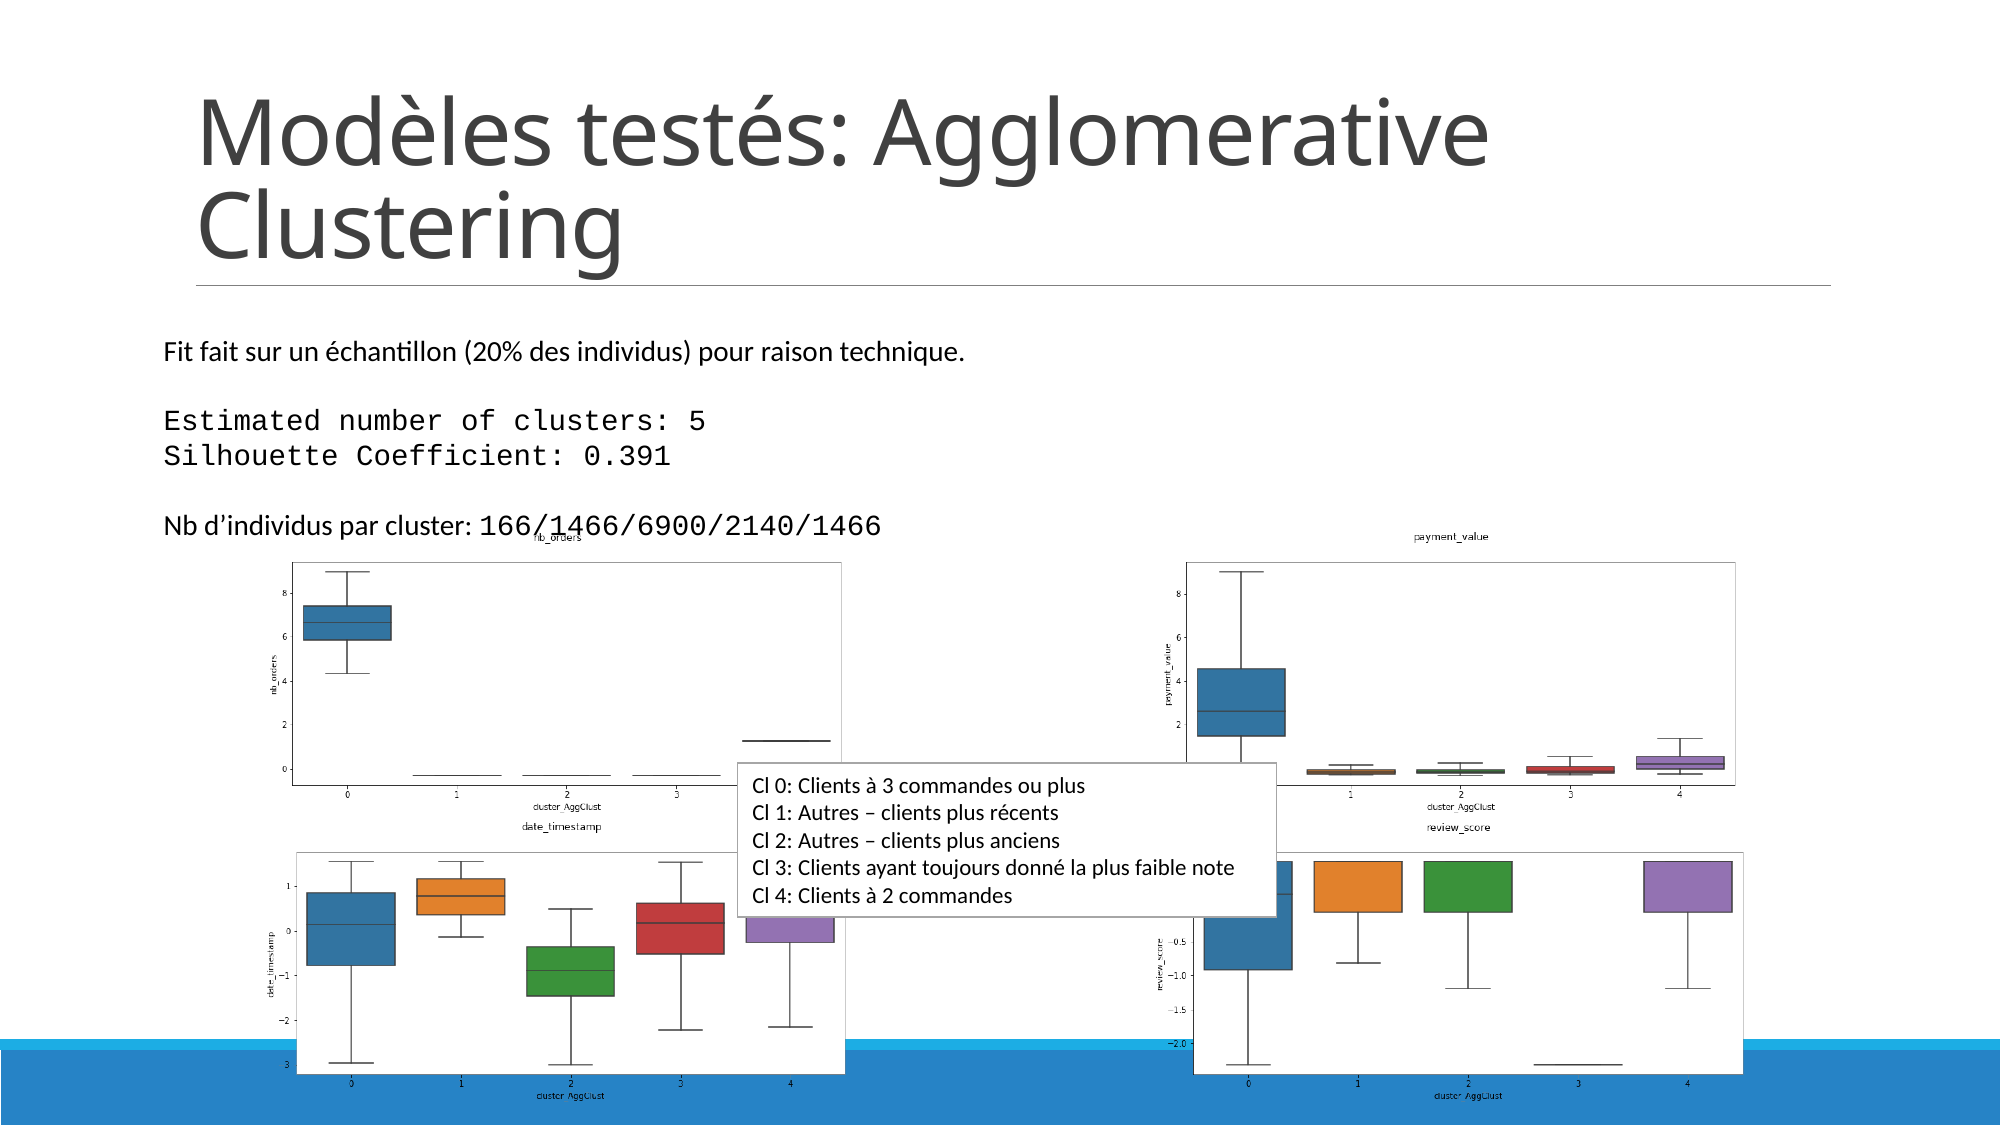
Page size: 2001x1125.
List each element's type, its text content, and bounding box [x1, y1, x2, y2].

text_box Cl 0: Clients à 3 commandes ou plus Cl 1: Autres – clients plus récents Cl 2: Autres – clients plus anciens Cl 3: Clients ayant toujours donné la plus faible note Cl 4: Clients à 2 commandes [737, 762, 1277, 918]
picture [1149, 526, 1748, 1107]
title Modèles testés: Agglomerative Clustering [180, 47, 1831, 286]
text_box Fit fait sur un échantillon (20% des individus) pour raison technique. Estimated number of clusters: 5 Silhouette Coefficient: 0.391 Nb d’individus par cluster: 166/1466/6900/2140/1466 [148, 324, 1028, 633]
picture [260, 526, 850, 1107]
